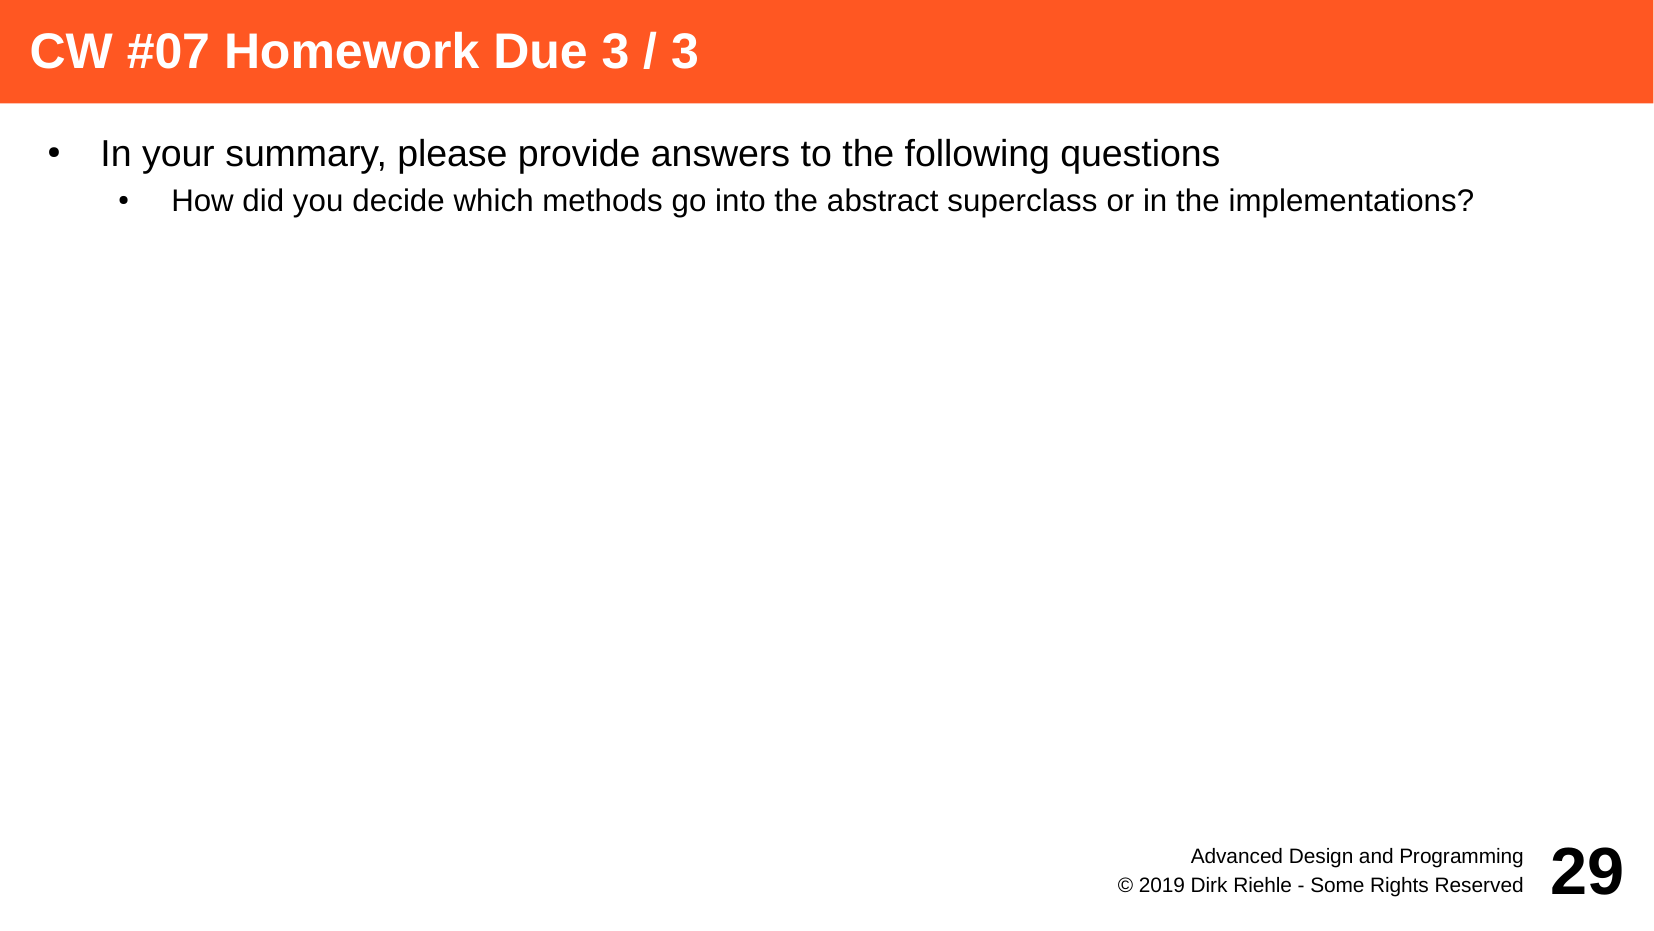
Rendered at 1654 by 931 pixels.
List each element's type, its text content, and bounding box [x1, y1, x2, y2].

title CW #07 Homework Due 3 / 3 [0, 0, 1654, 104]
list In your summary, please provide answers to the following questions How did you decide which methods go into the abstract superclass or in the implementations? [29, 132, 1625, 813]
